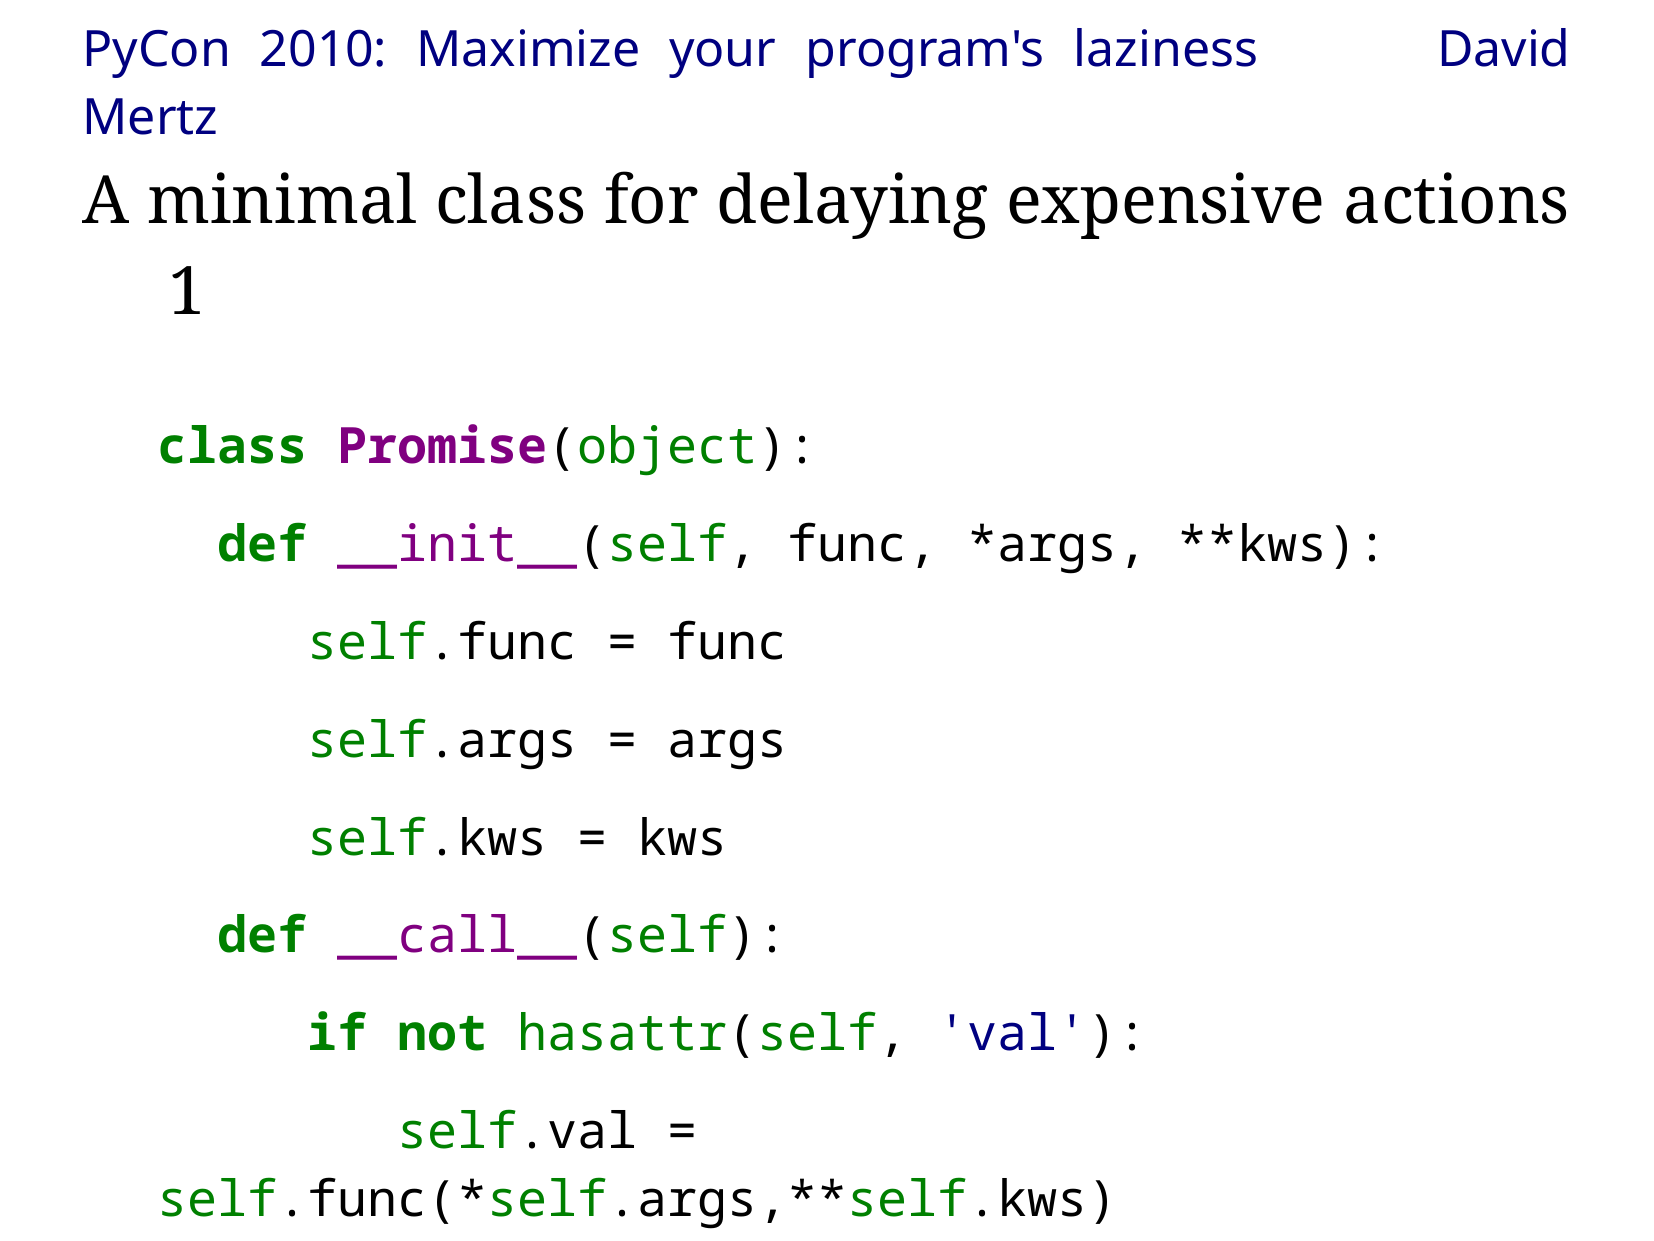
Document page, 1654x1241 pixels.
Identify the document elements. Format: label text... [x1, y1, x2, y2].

list [82, 1051, 1571, 1168]
list A minimal class for delaying expensive actions 1 class Promise(object): def __init__(self, func, *args, **kws): self.func = func self.args = args self.kws = kws def __call__(self): if not hasattr(self, 'val'): self.val = self.func(*self.args,**self.kws) return self.val [82, 152, 1571, 1051]
title PyCon 2010: Maximize your program's laziness David Mertz [82, 49, 1571, 113]
